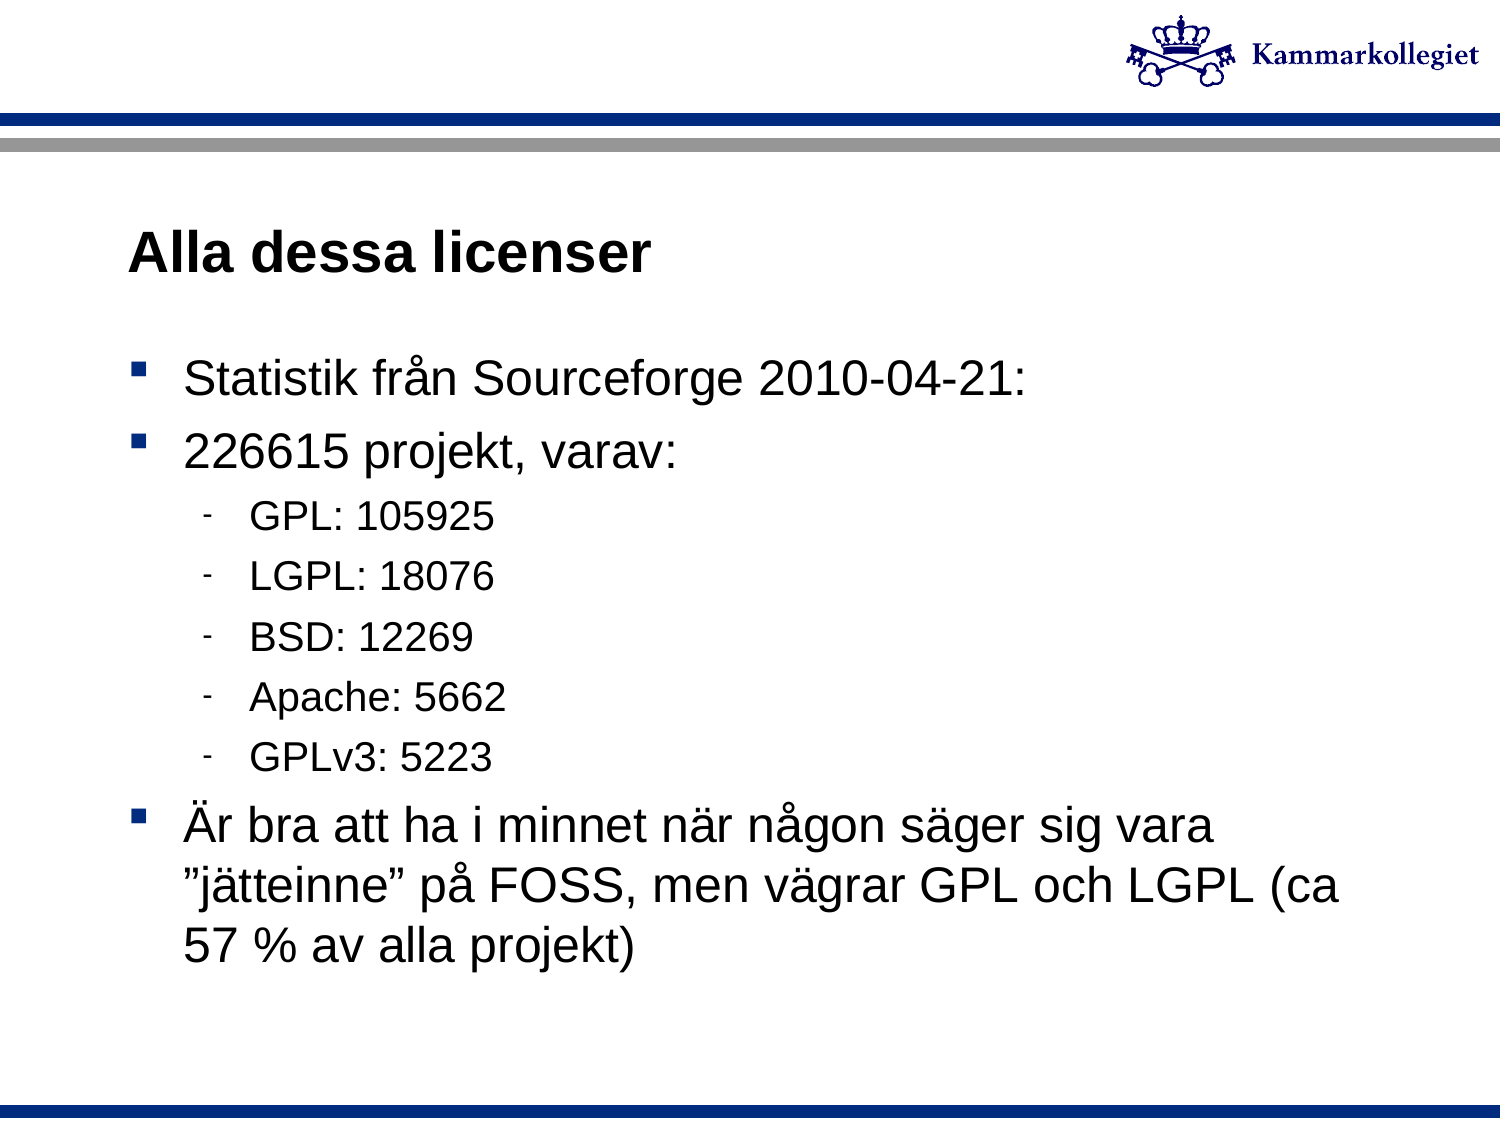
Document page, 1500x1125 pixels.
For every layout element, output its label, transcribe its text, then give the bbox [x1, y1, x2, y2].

title Alla dessa licenser [112, 172, 1388, 327]
list Statistik från Sourceforge 2010-04-21: 226615 projekt, varav: GPL: 105925 LGPL: 18076 BSD: 12269 Apache: 5662 GPLv3: 5223 Är bra att ha i minnet när någon säger sig vara ”jätteinne” på FOSS, men vägrar GPL och LGPL (ca 57 % av alla projekt) [112, 337, 1388, 1026]
